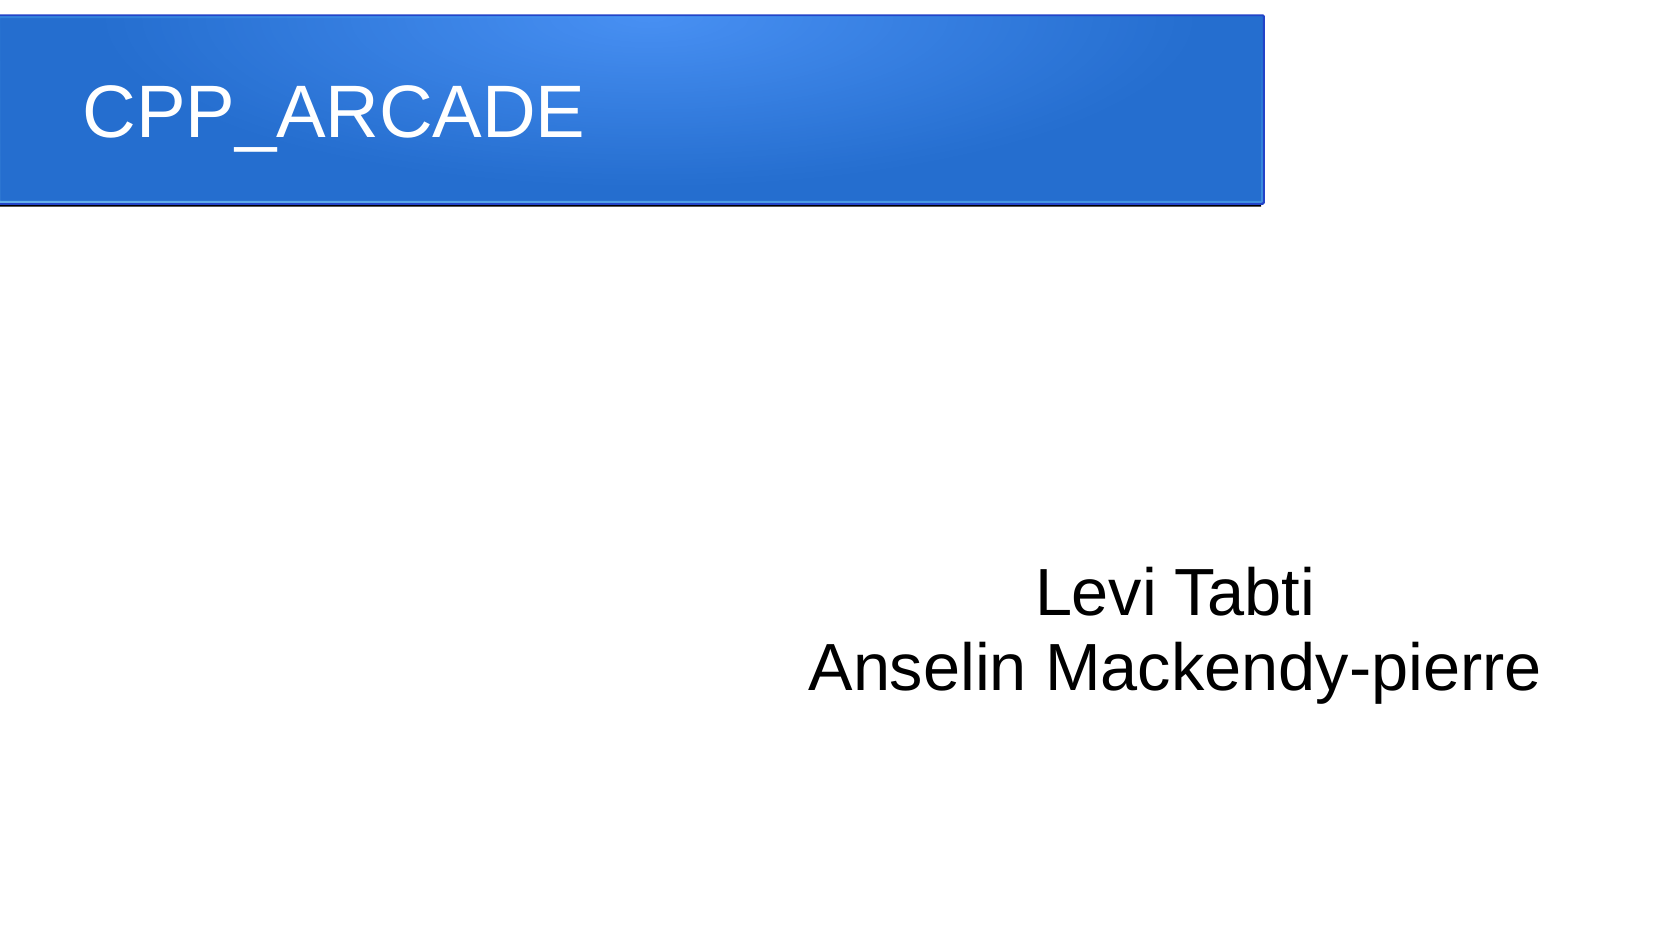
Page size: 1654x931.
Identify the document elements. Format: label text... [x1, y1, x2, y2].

subtitle Levi Tabti Anselin Mackendy-pierre [744, 531, 1607, 804]
title CPP_ARCADE [82, 35, 1235, 189]
